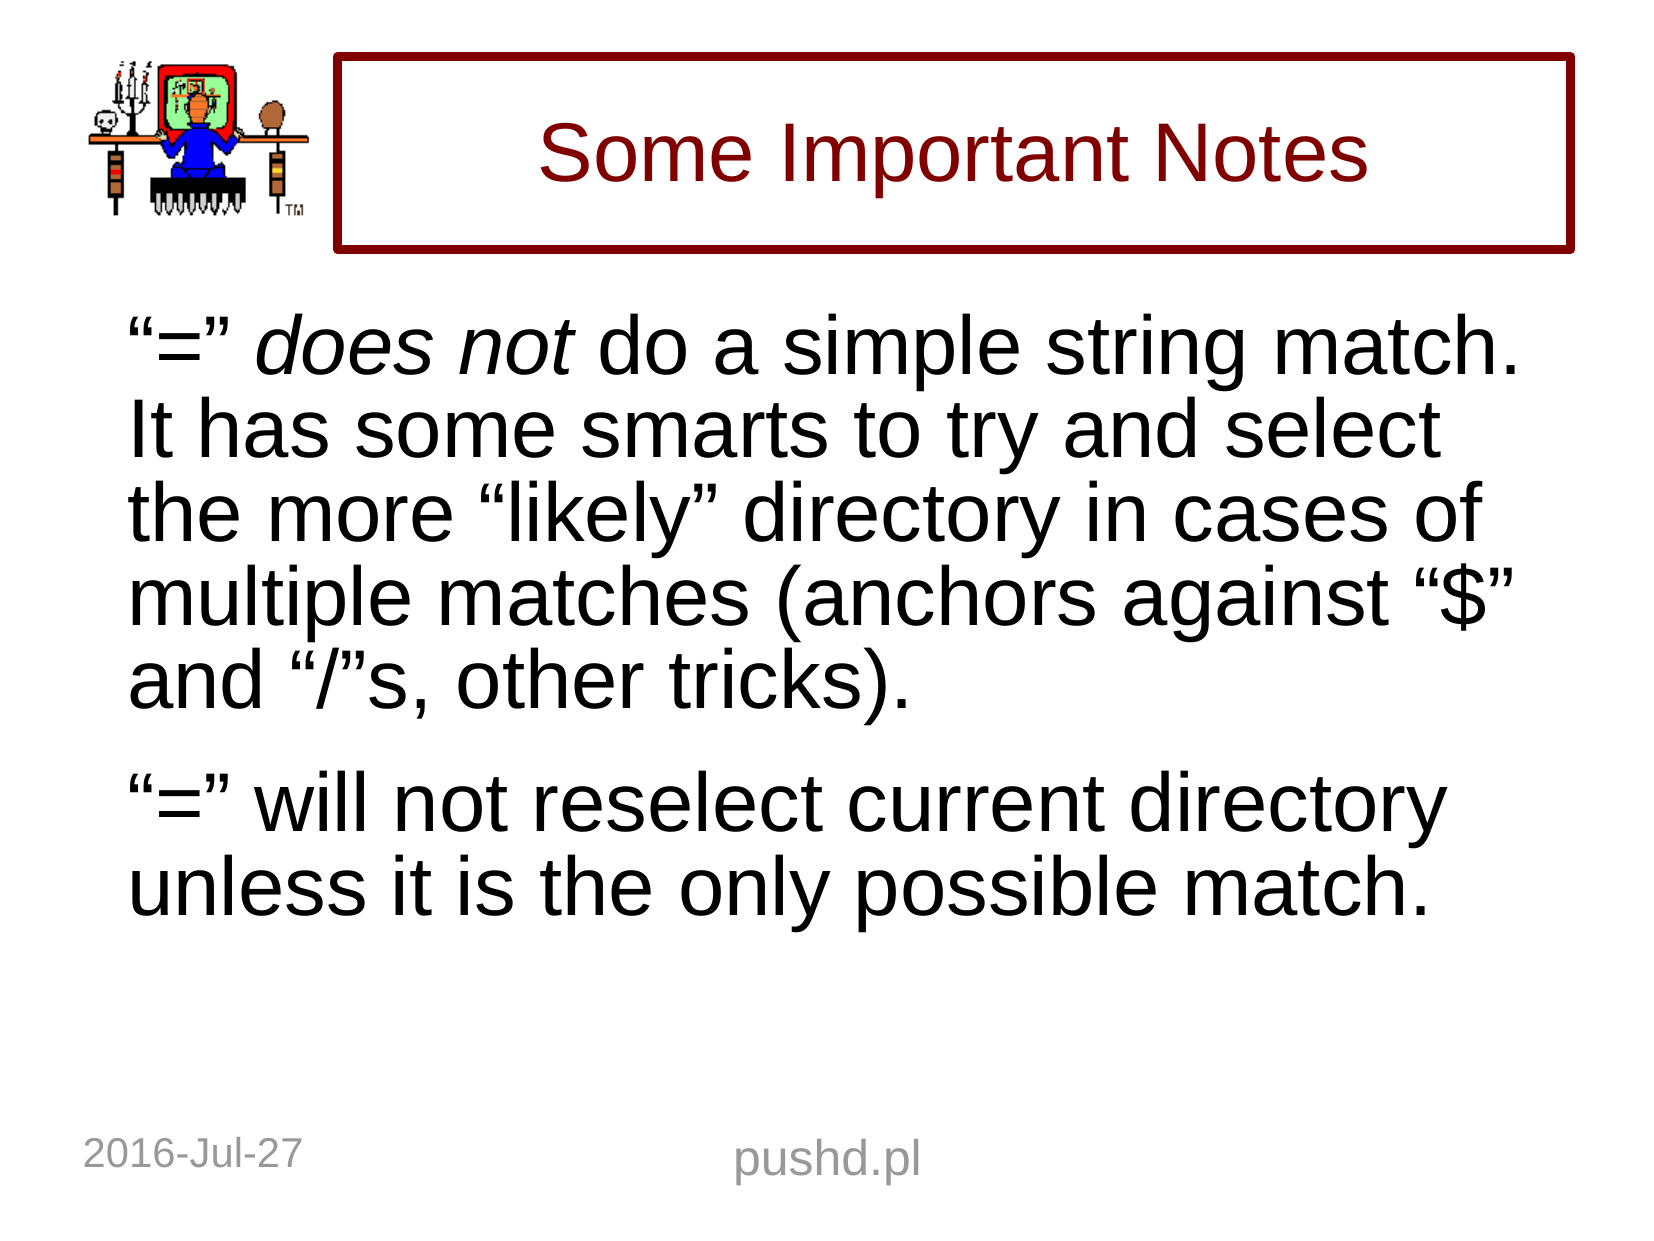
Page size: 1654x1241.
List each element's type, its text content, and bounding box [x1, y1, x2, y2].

text_box “=” does not do a simple string match. It has some smarts to try and select the more “likely” directory in cases of multiple matches (anchors against “$” and “/”s, other tricks). “=” will not reselect current directory unless it is the only possible match. [112, 300, 1576, 949]
title Some Important Notes [337, 56, 1571, 250]
picture [86, 60, 312, 225]
